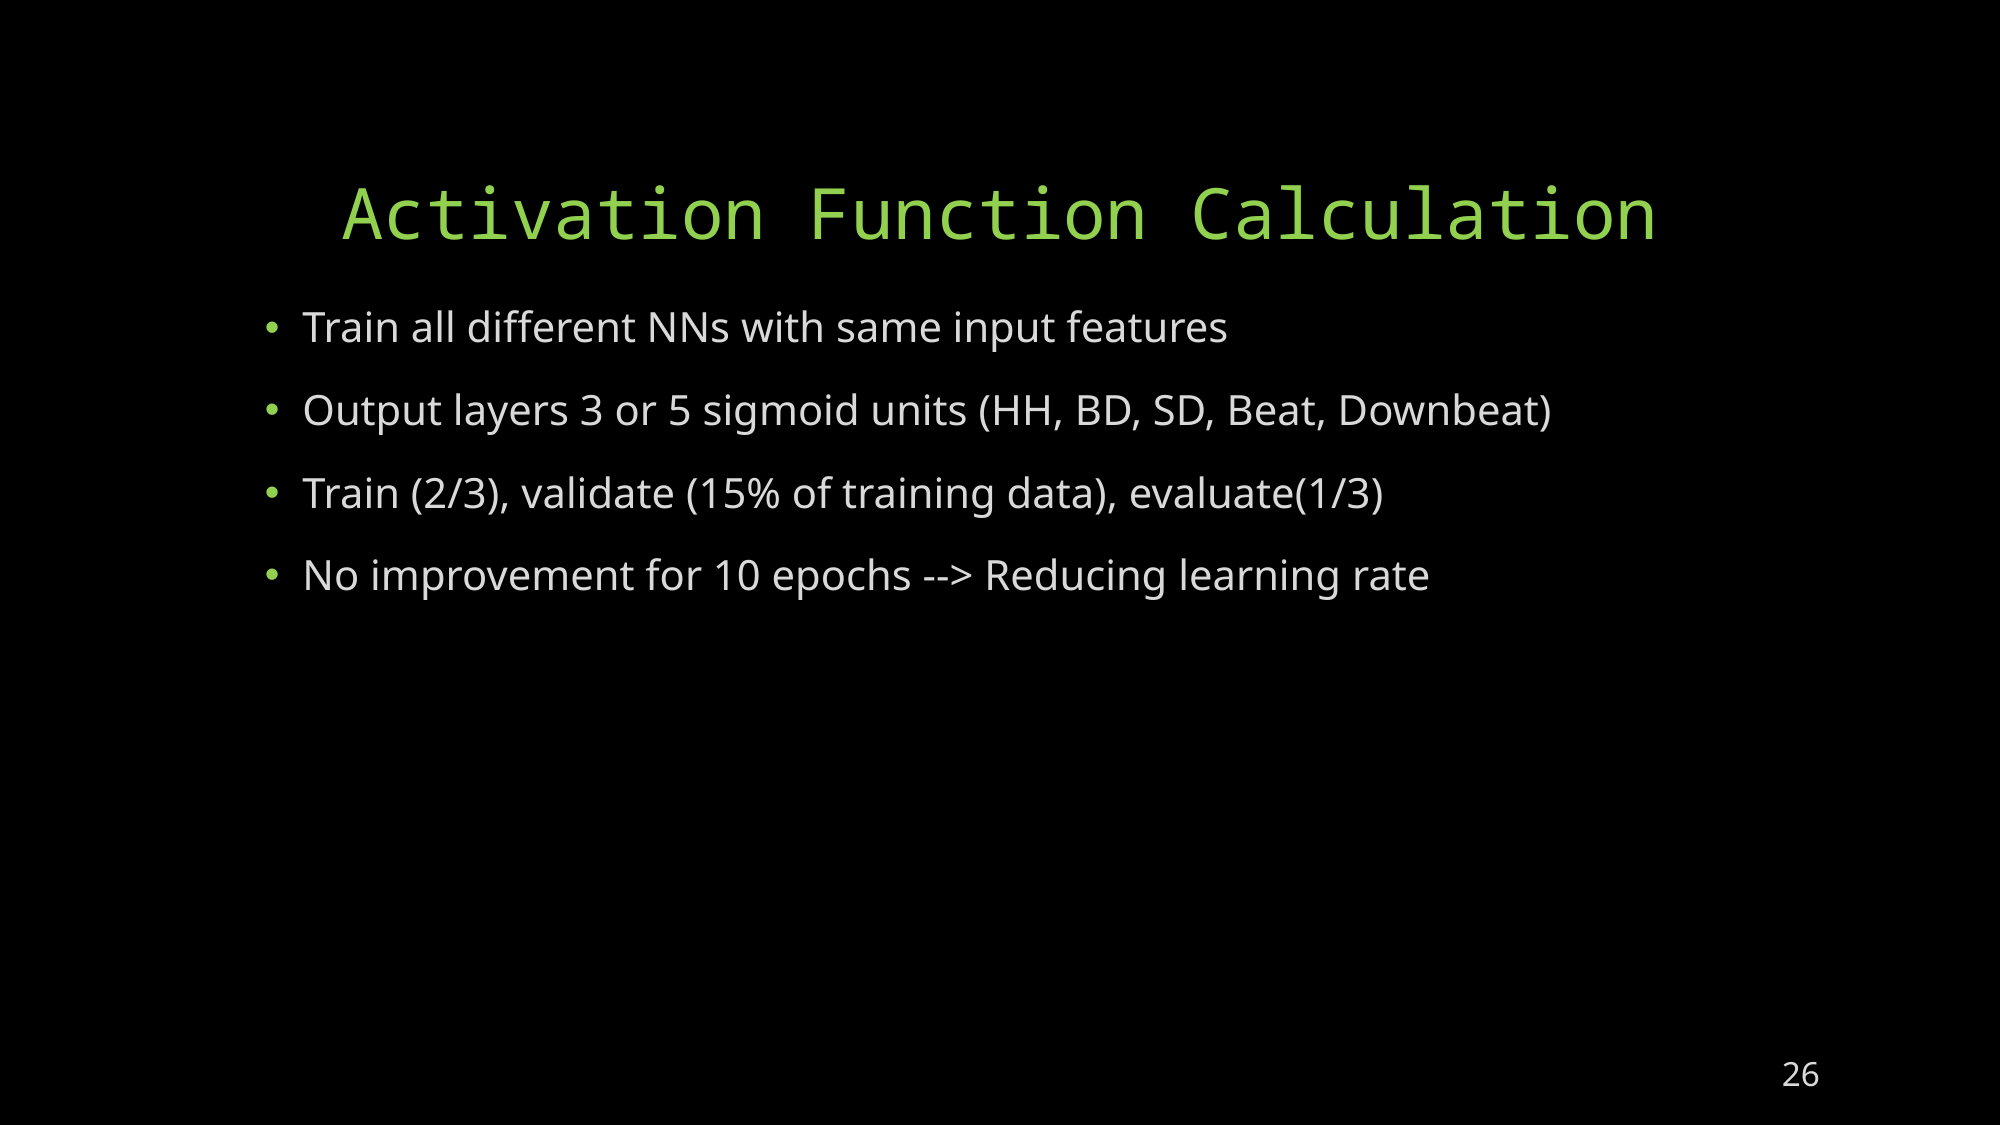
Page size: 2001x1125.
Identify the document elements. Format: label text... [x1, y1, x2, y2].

title Activation Function Calculation [249, 75, 1750, 263]
text_box [1766, 1046, 1905, 1089]
list Train all different NNs with same input features Output layers 3 or 5 sigmoid units (HH, BD, SD, Beat, Downbeat) Train (2/3), validate (15% of training data), evaluate(1/3) No improvement for 10 epochs --> Reducing learning rate [249, 299, 1750, 1000]
